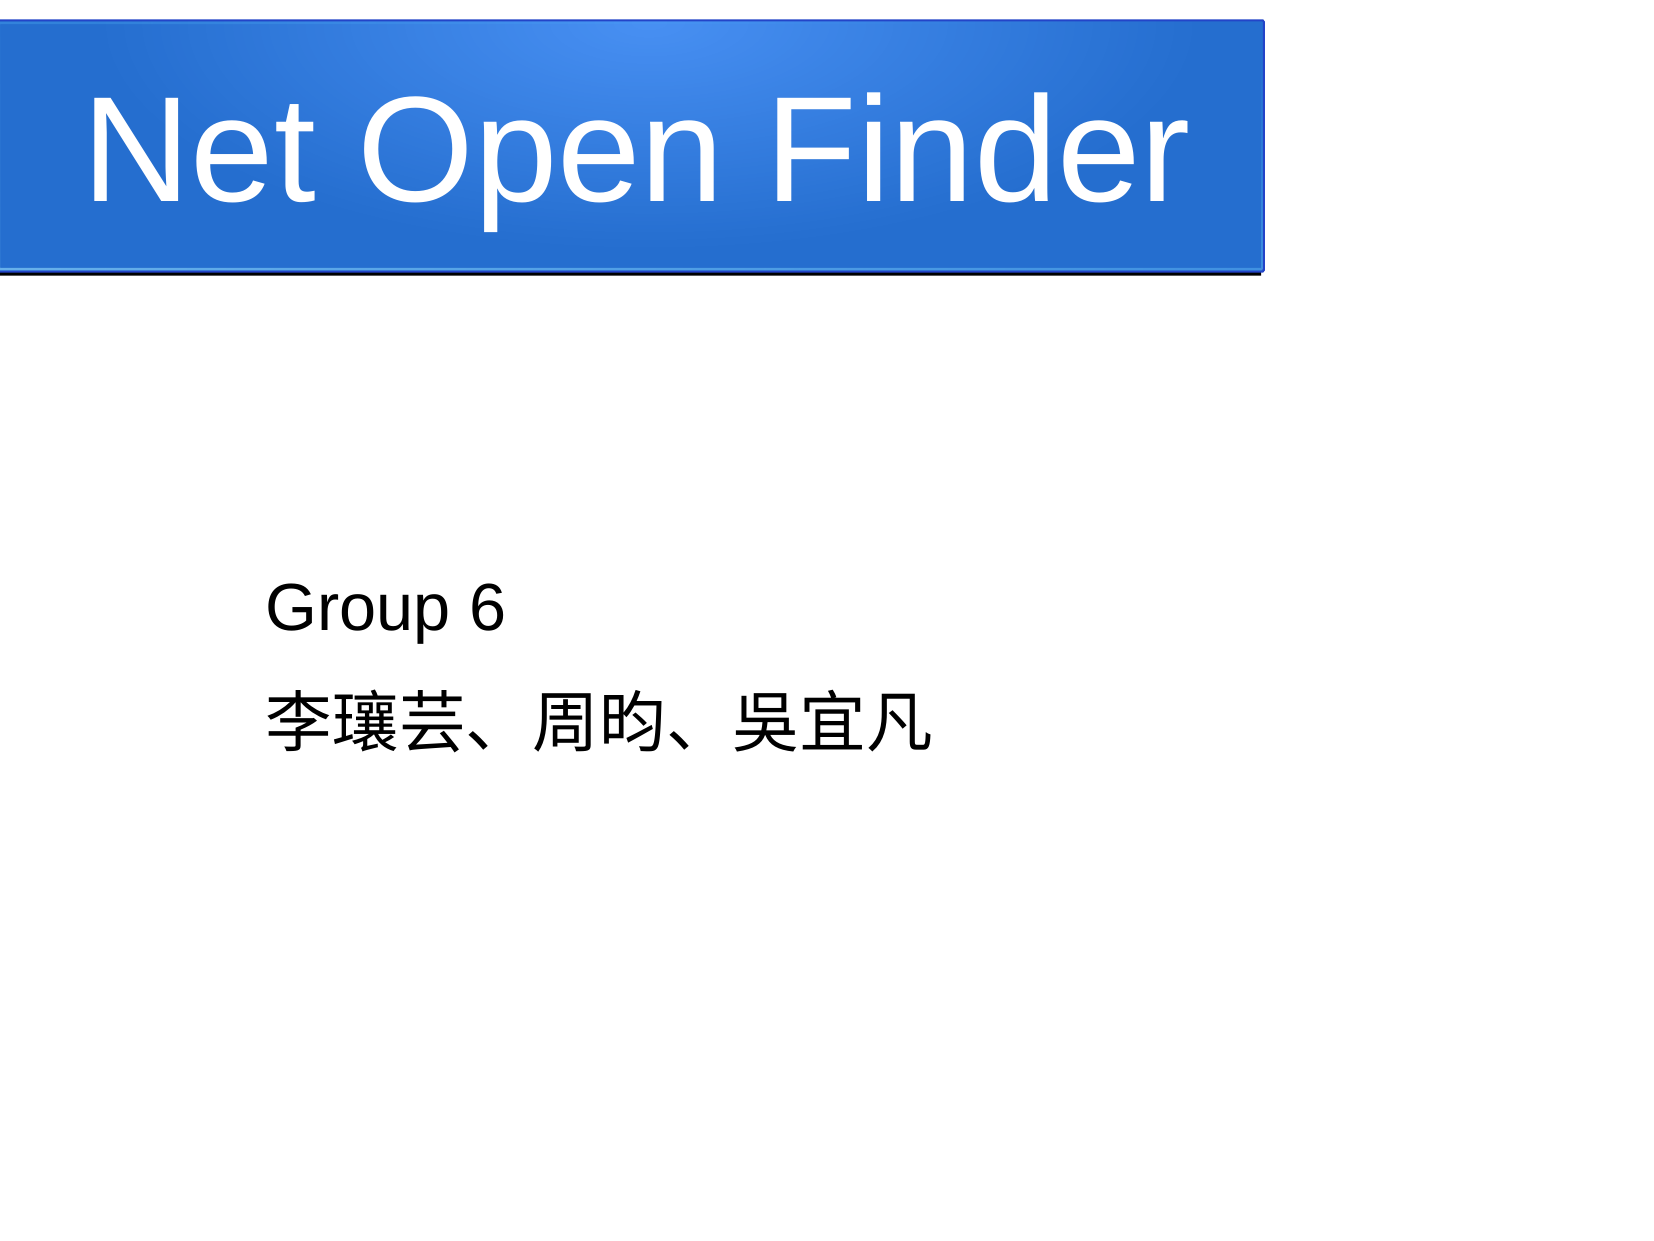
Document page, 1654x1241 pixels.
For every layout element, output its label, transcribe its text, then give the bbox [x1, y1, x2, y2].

subtitle Group 6 李瓖芸、周昀、吳宜凡 [265, 299, 1595, 1019]
title Net Open Finder [82, 47, 1235, 252]
